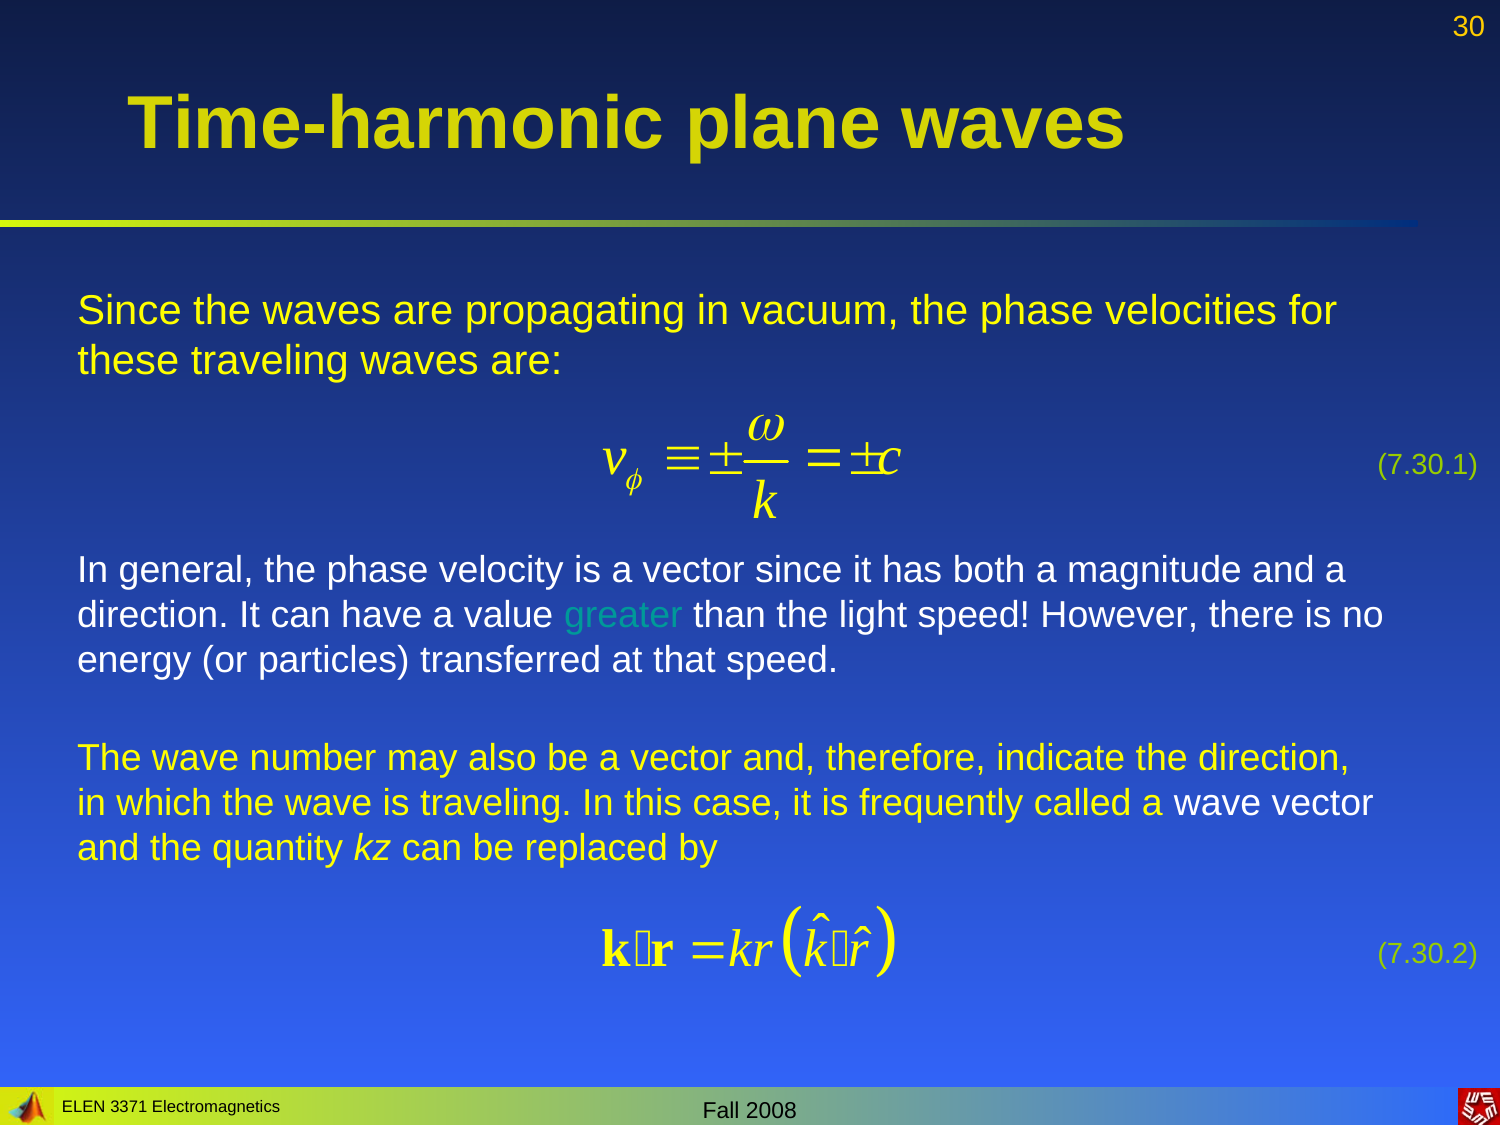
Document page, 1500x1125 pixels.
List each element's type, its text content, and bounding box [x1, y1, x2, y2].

text_box The wave number may also be a vector and, therefore, indicate the direction, in which the wave is traveling. In this case, it is frequently called a wave vector and the quantity kz can be replaced by [62, 724, 1401, 876]
title Time-harmonic plane waves [112, 37, 1388, 201]
picture [0, 1087, 54, 1125]
text_box Since the waves are propagating in vacuum, the phase velocities for these traveling waves are: [62, 274, 1413, 391]
text_box (7.30.1) [1362, 437, 1500, 488]
text_box In general, the phase velocity is a vector since it has both a magnitude and a direction. It can have a value greater than the light speed! However, there is no energy (or particles) transferred at that speed. [62, 537, 1401, 688]
text_box (7.30.2) [1362, 926, 1500, 977]
chart [594, 900, 901, 1007]
chart [594, 387, 913, 531]
picture [1458, 1088, 1500, 1125]
